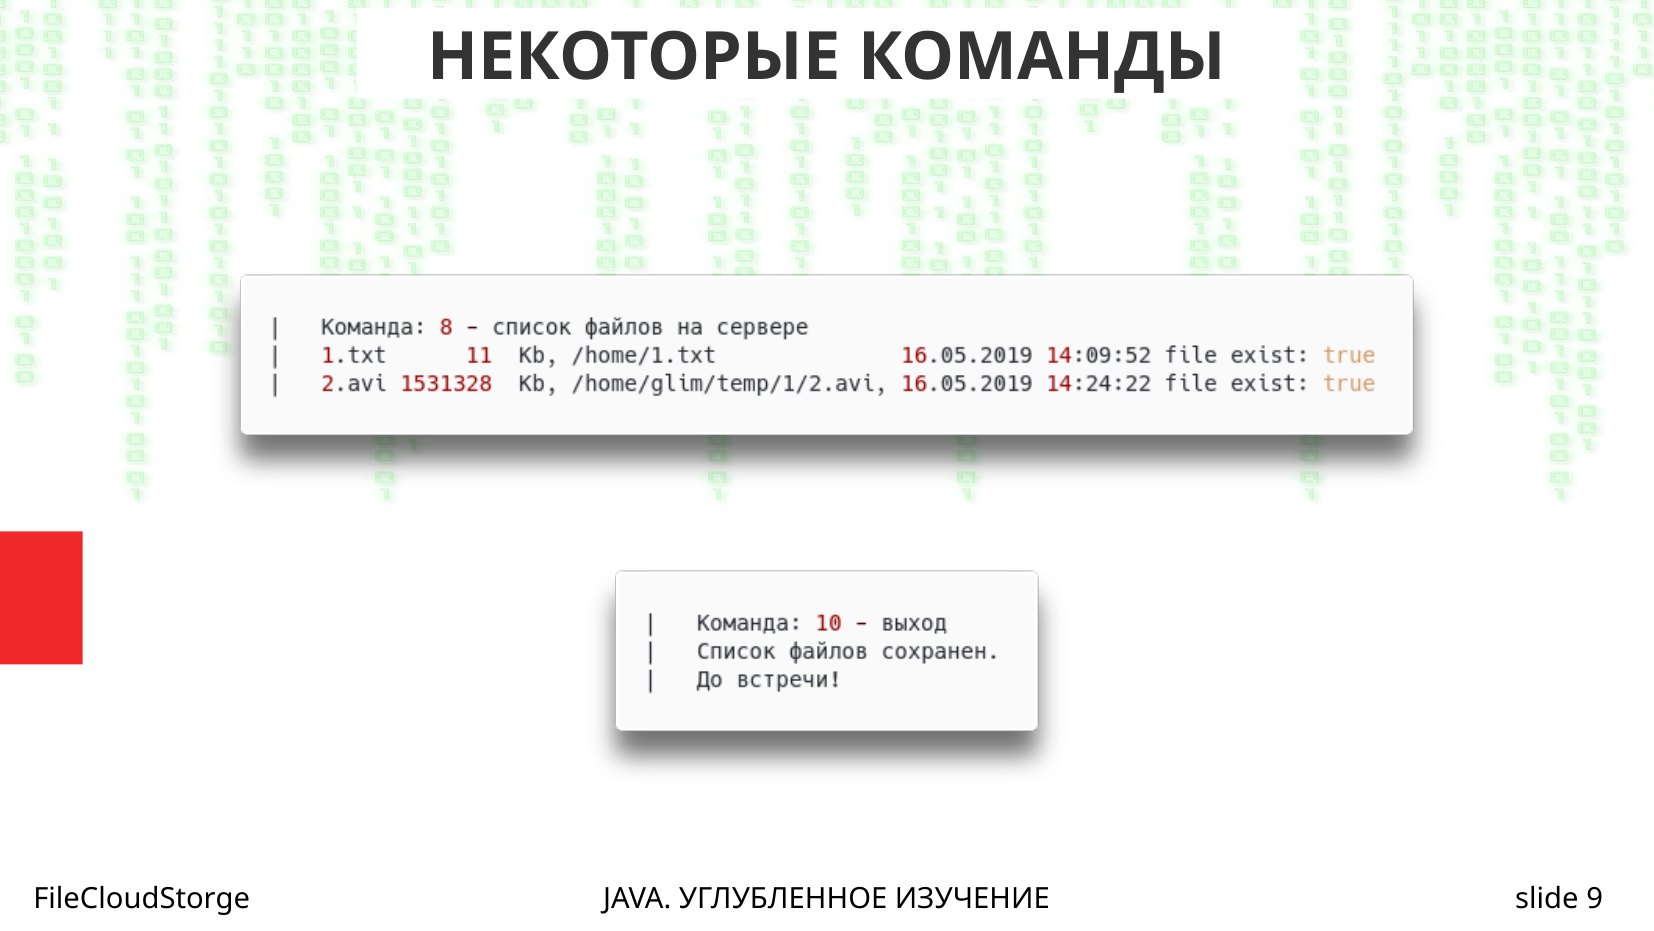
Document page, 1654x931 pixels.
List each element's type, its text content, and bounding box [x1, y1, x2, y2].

text_box JAVA. УГЛУБЛЕННОЕ ИЗУЧЕНИЕ [546, 846, 1108, 931]
text_box FileCloudStorge [0, 876, 284, 917]
text_box slide 9 [1464, 876, 1654, 917]
title НЕКОТОРЫЕ КОМАНДЫ [356, 14, 1298, 92]
picture [0, 0, 1654, 805]
